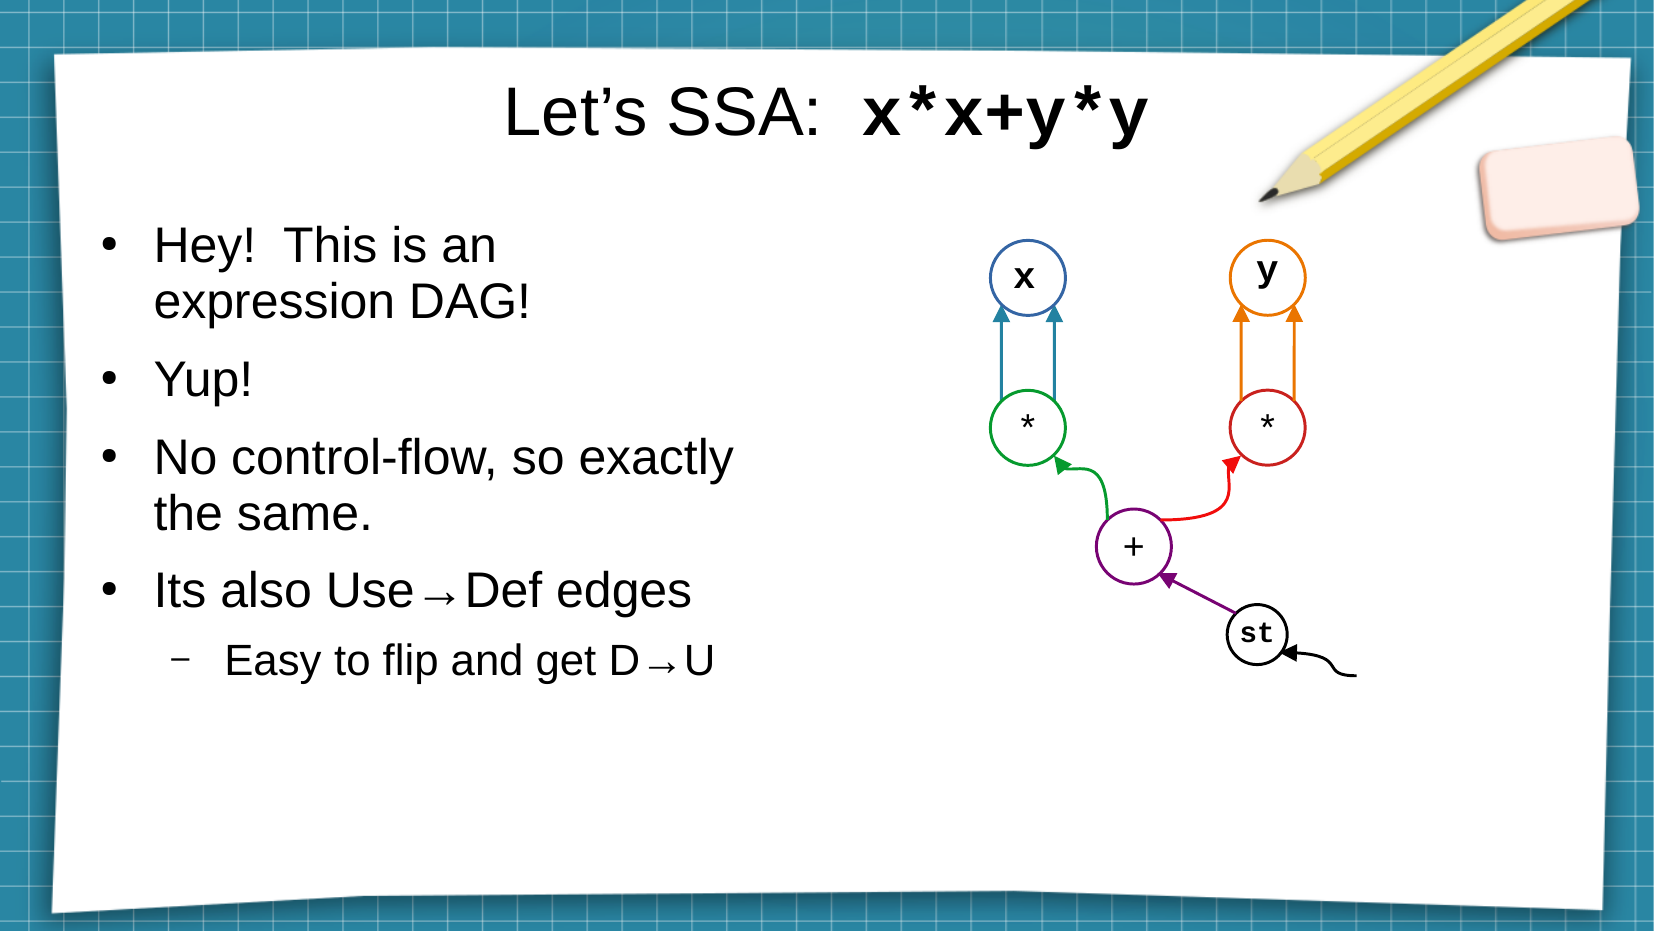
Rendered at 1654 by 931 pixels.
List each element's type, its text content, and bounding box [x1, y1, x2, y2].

text_box * [990, 390, 1066, 466]
text_box * [1230, 390, 1306, 466]
picture [0, 0, 1654, 931]
text_box st [1227, 604, 1288, 665]
list Hey! This is an expression DAG! Yup! No control-flow, so exactly the same. Its also Use→Def edges Easy to flip and get D→U [82, 217, 751, 841]
text_box x [998, 250, 1051, 308]
text_box y [1241, 242, 1294, 301]
text_box + [1096, 508, 1172, 585]
title Let’s SSA: x*x+y*y [82, 37, 1571, 193]
